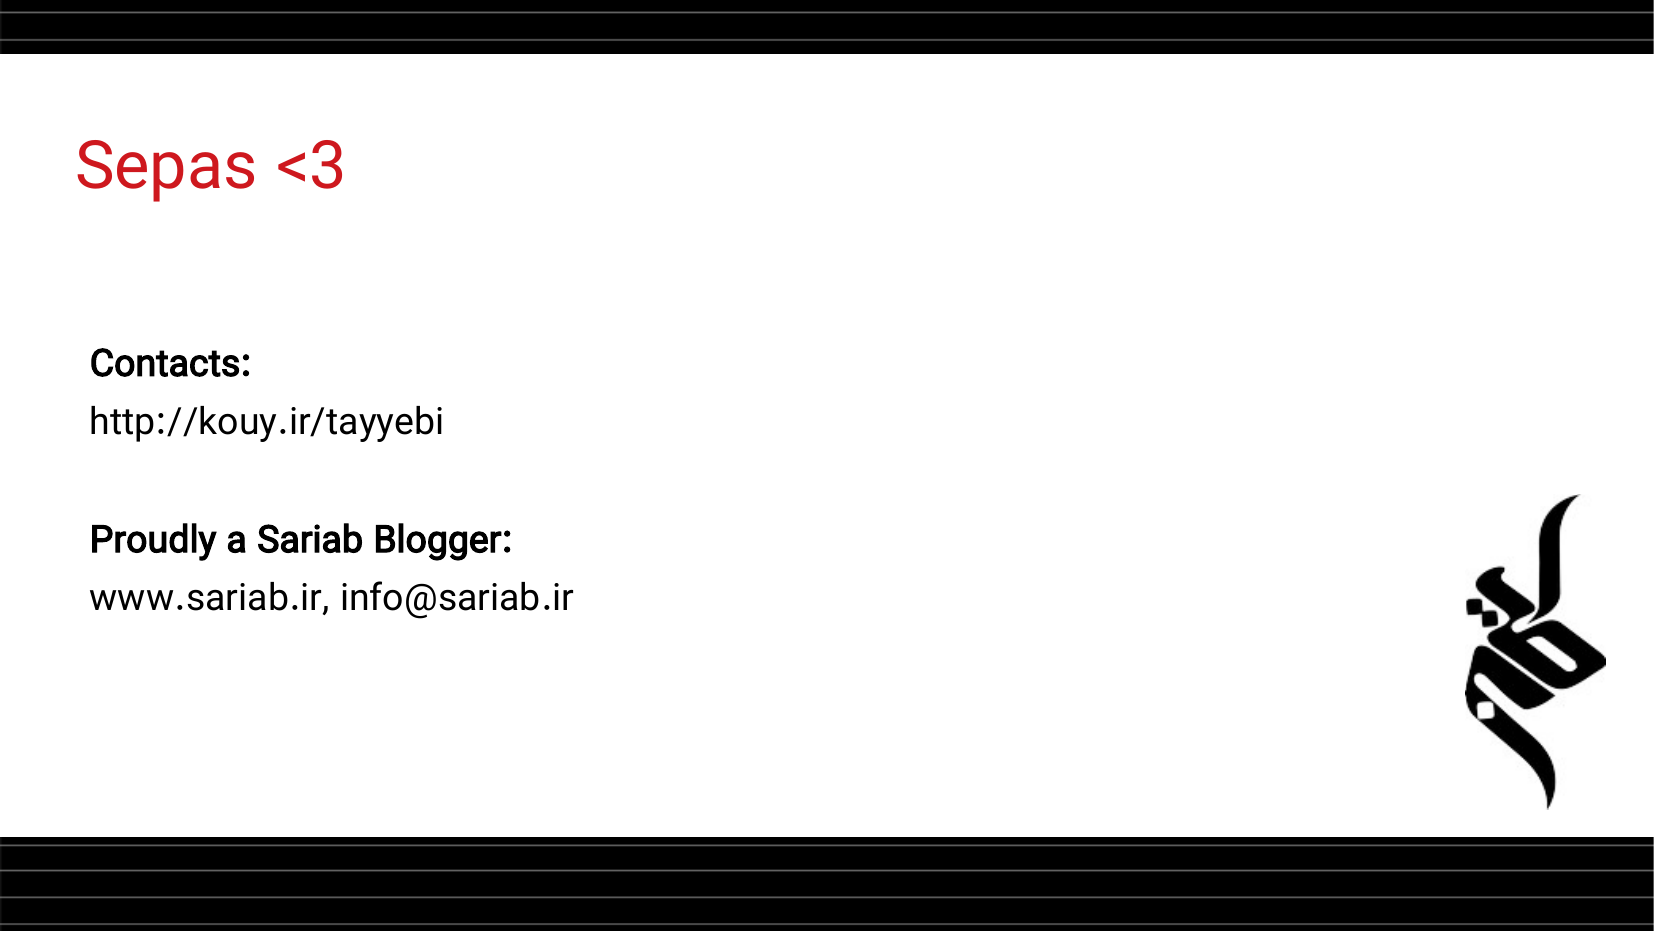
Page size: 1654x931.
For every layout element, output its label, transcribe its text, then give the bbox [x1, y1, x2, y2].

picture [1465, 494, 1606, 810]
picture [0, 837, 1654, 931]
picture [0, 0, 1654, 54]
text_box Contacts: http://kouy.ir/tayyebi Proudly a Sariab Blogger: www.sariab.ir, info@sariab.ir [75, 330, 590, 639]
subtitle Sepas <3 [75, 120, 436, 226]
